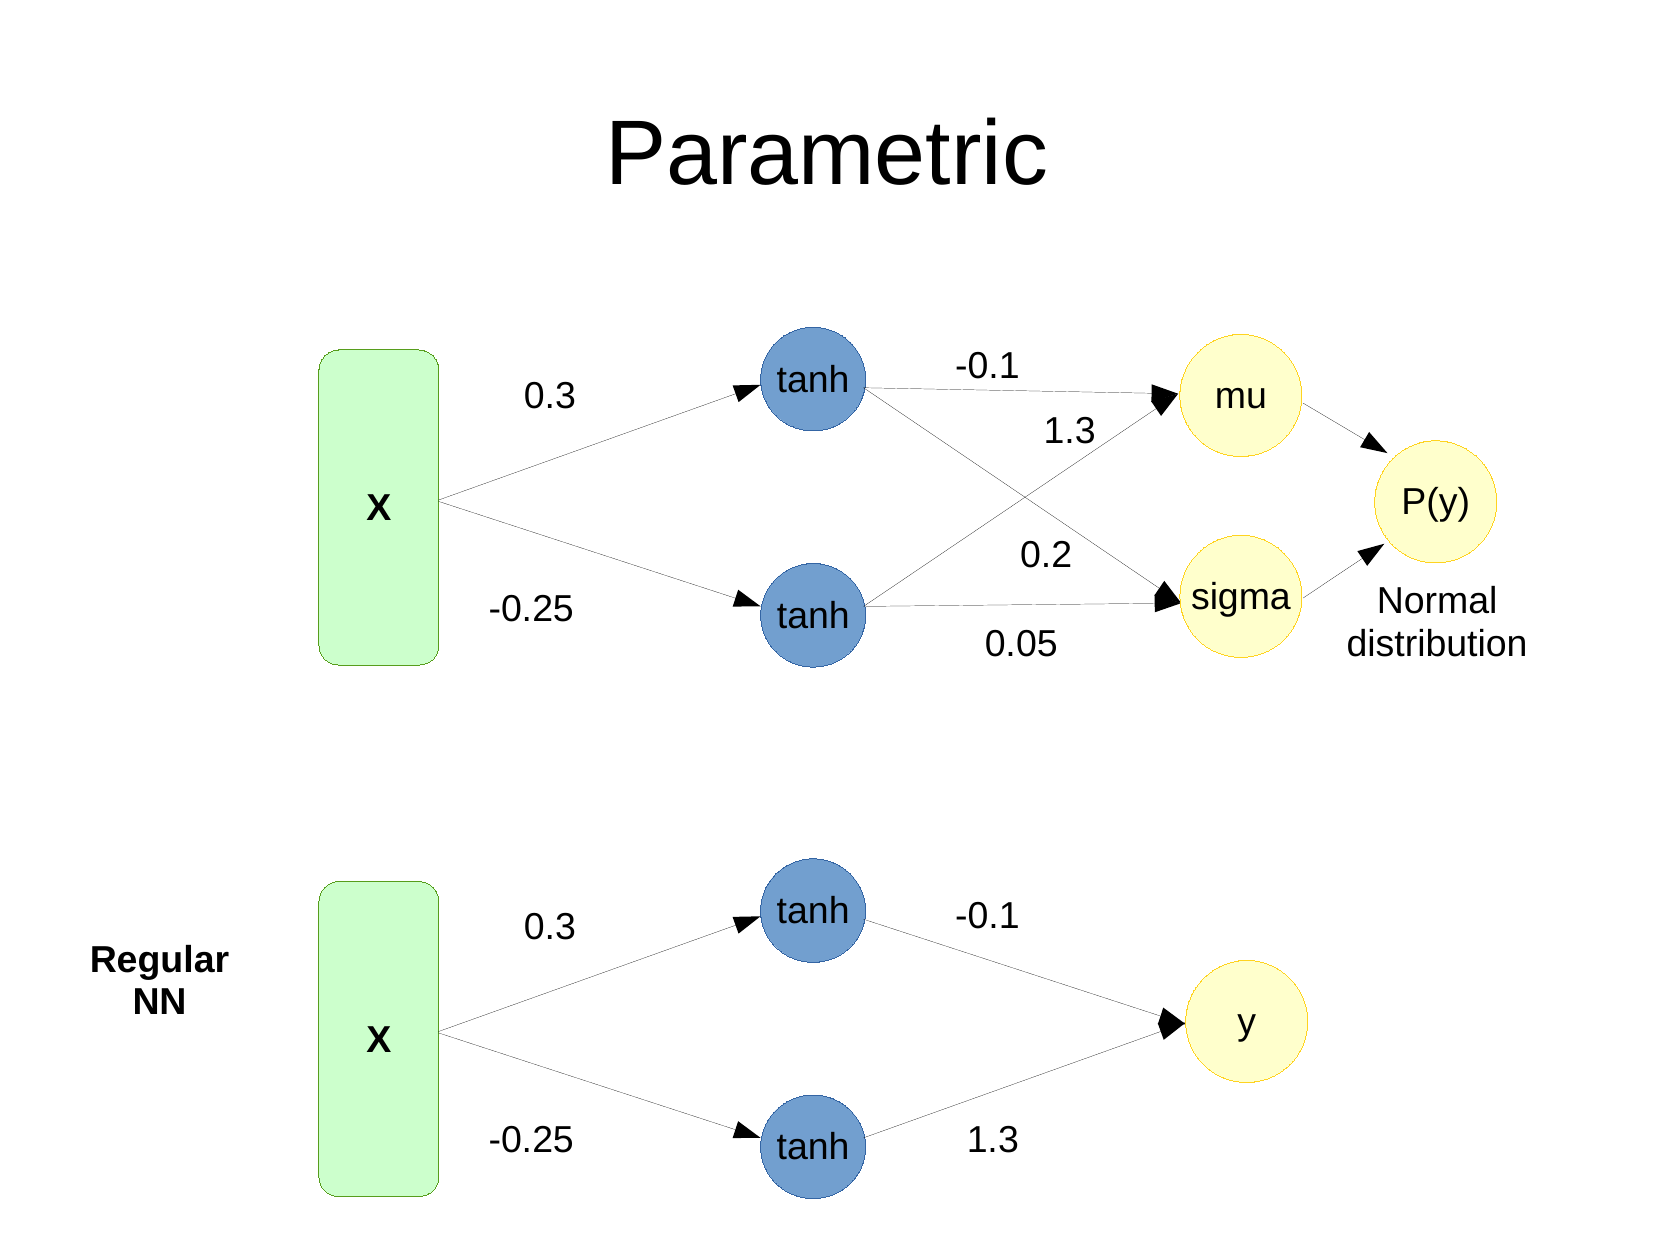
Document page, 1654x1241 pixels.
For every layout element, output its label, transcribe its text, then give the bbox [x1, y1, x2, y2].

text_box -0.25 [473, 1111, 589, 1168]
text_box 0.3 [509, 366, 591, 424]
text_box 1.3 [1029, 402, 1111, 460]
text_box sigma [1179, 535, 1301, 658]
text_box tanh [760, 1095, 866, 1199]
text_box Normal distribution [1301, 572, 1573, 672]
text_box 0.3 [509, 898, 591, 956]
text_box -0.25 [473, 579, 589, 637]
text_box Regular NN [75, 930, 245, 1030]
text_box -0.1 [940, 886, 1035, 944]
text_box 1.3 [952, 1111, 1034, 1168]
text_box P(y) [1374, 440, 1497, 563]
title Parametric [82, 49, 1571, 257]
text_box X [318, 881, 439, 1197]
text_box tanh [760, 858, 866, 963]
text_box X [318, 349, 439, 666]
text_box tanh [760, 563, 866, 668]
text_box -0.1 [940, 337, 1035, 390]
text_box 0.2 [1005, 526, 1088, 584]
text_box 0.05 [970, 615, 1073, 672]
text_box tanh [760, 327, 866, 431]
text_box mu [1179, 334, 1302, 457]
text_box -0.1 [940, 390, 1035, 395]
text_box 0.2 [1070, 526, 1088, 539]
text_box y [1185, 960, 1308, 1083]
